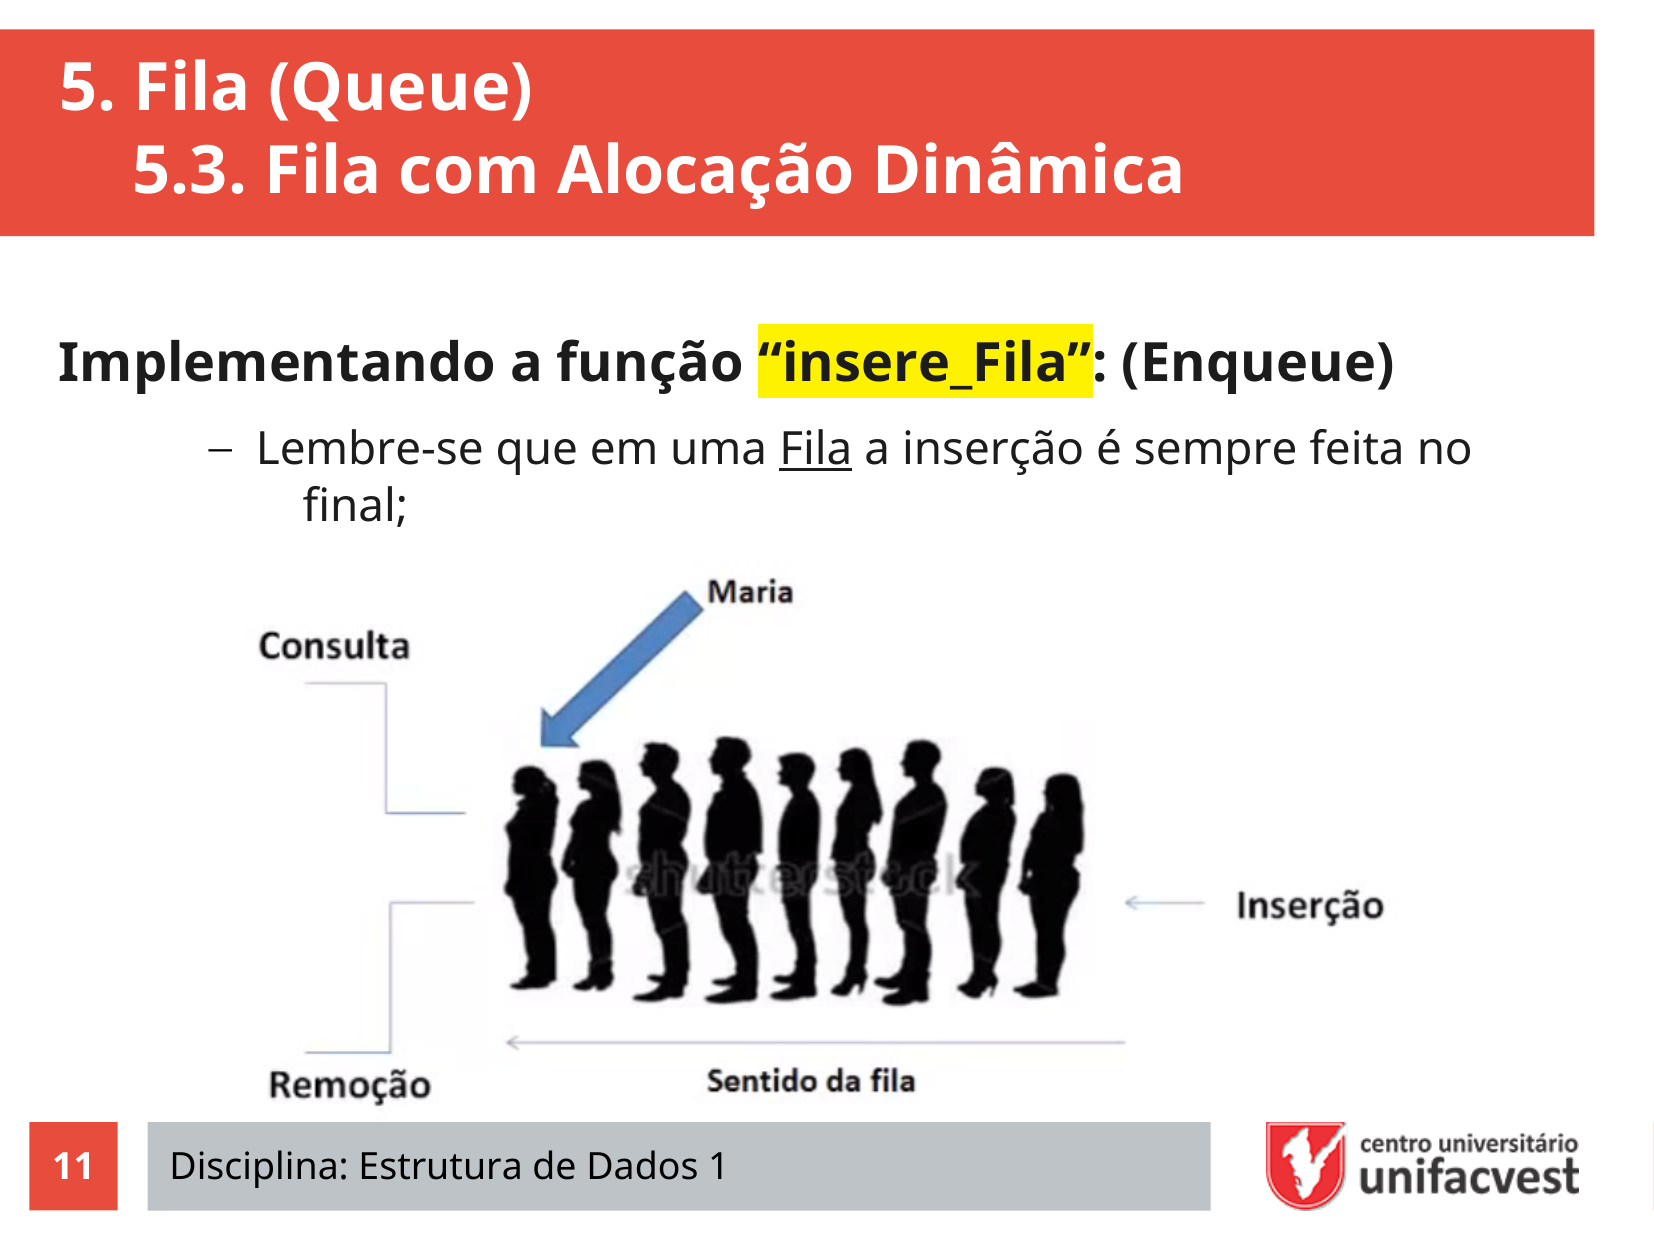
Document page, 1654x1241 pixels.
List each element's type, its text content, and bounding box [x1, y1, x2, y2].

picture [236, 549, 1579, 1211]
title 5. Fila (Queue) 5.3. Fila com Alocação Dinâmica [59, 59, 1595, 207]
text_box [1238, 1120, 1654, 1212]
text_box Disciplina: Estrutura de Dados 1 [154, 1132, 1205, 1196]
list Implementando a função “insere_Fila”: (Enqueue) Lembre-se que em uma Fila a inserção é sempre feita no final; [59, 324, 1566, 1093]
